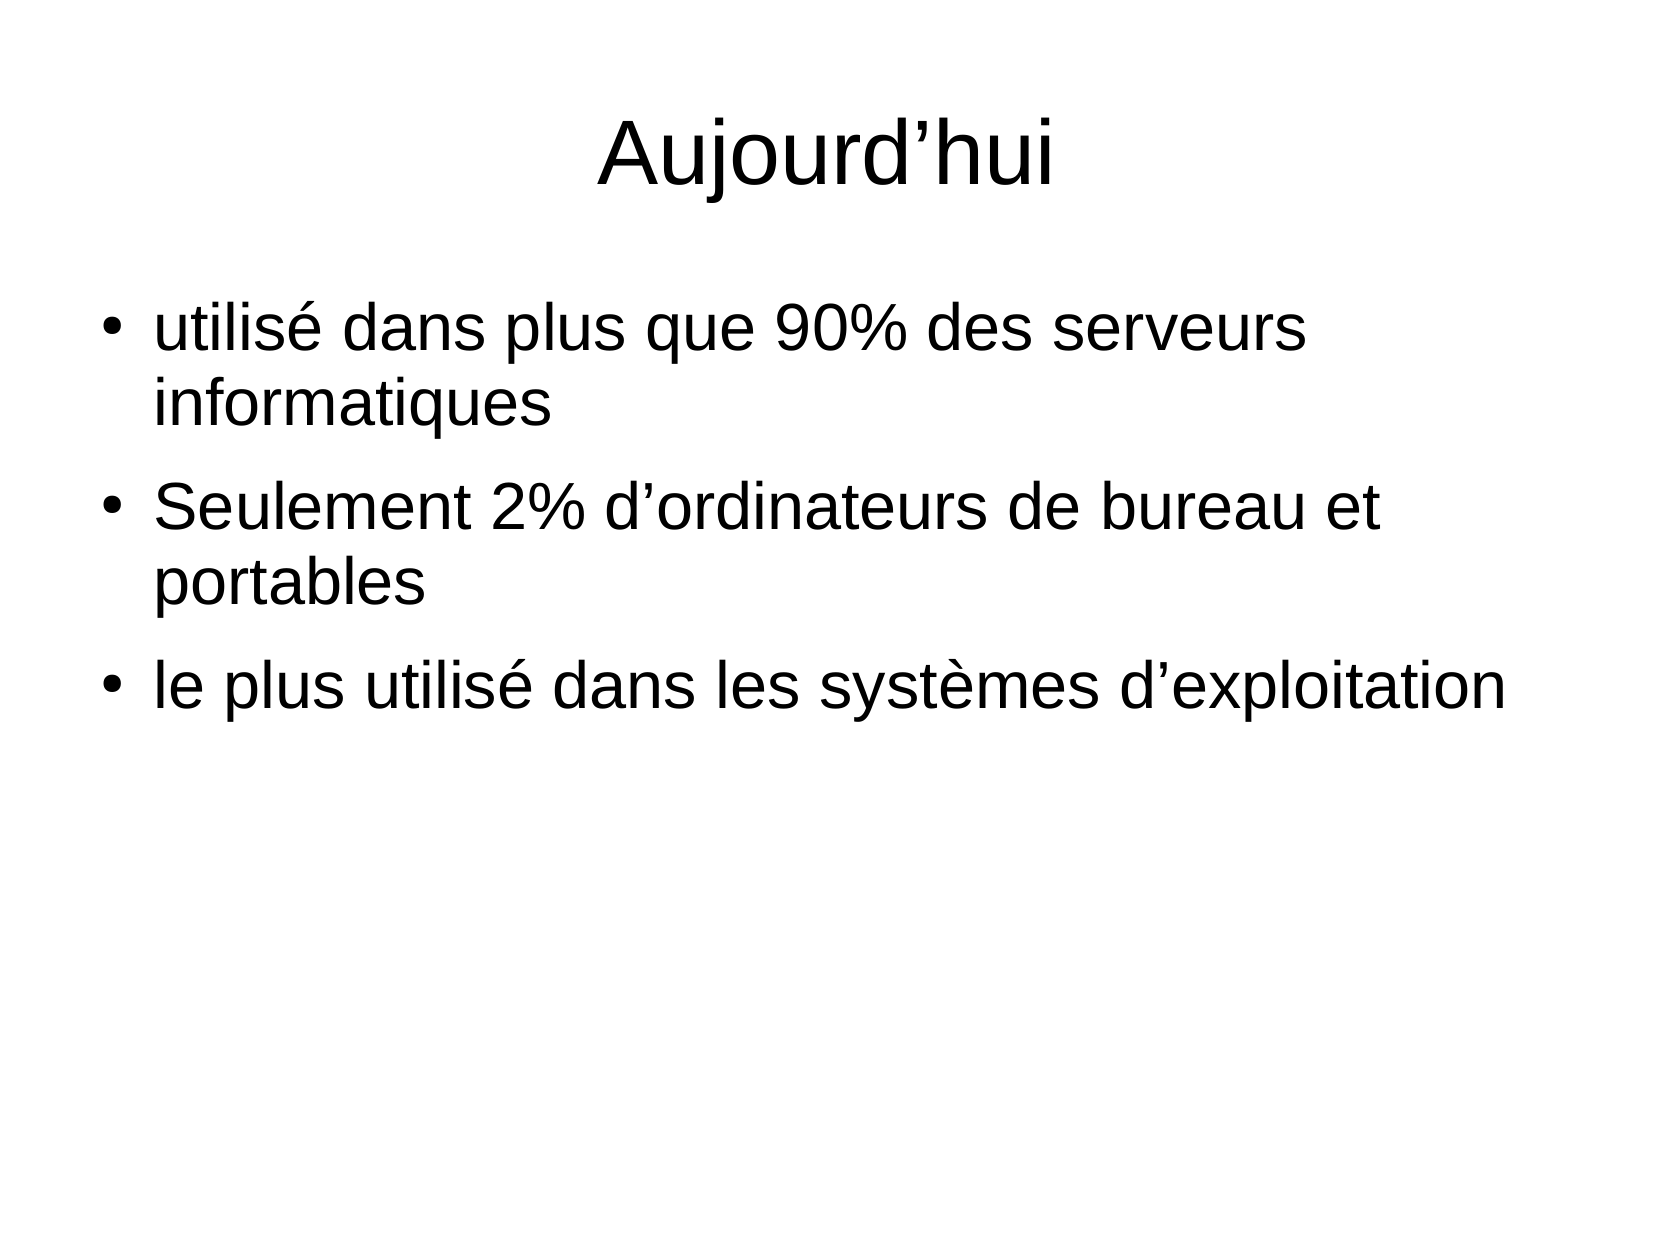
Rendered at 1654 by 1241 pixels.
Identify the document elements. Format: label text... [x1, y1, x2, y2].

list utilisé dans plus que 90% des serveurs informatiques Seulement 2% d’ordinateurs de bureau et portables le plus utilisé dans les systèmes d’exploitation [82, 290, 1571, 1010]
title Aujourd’hui [82, 49, 1571, 257]
